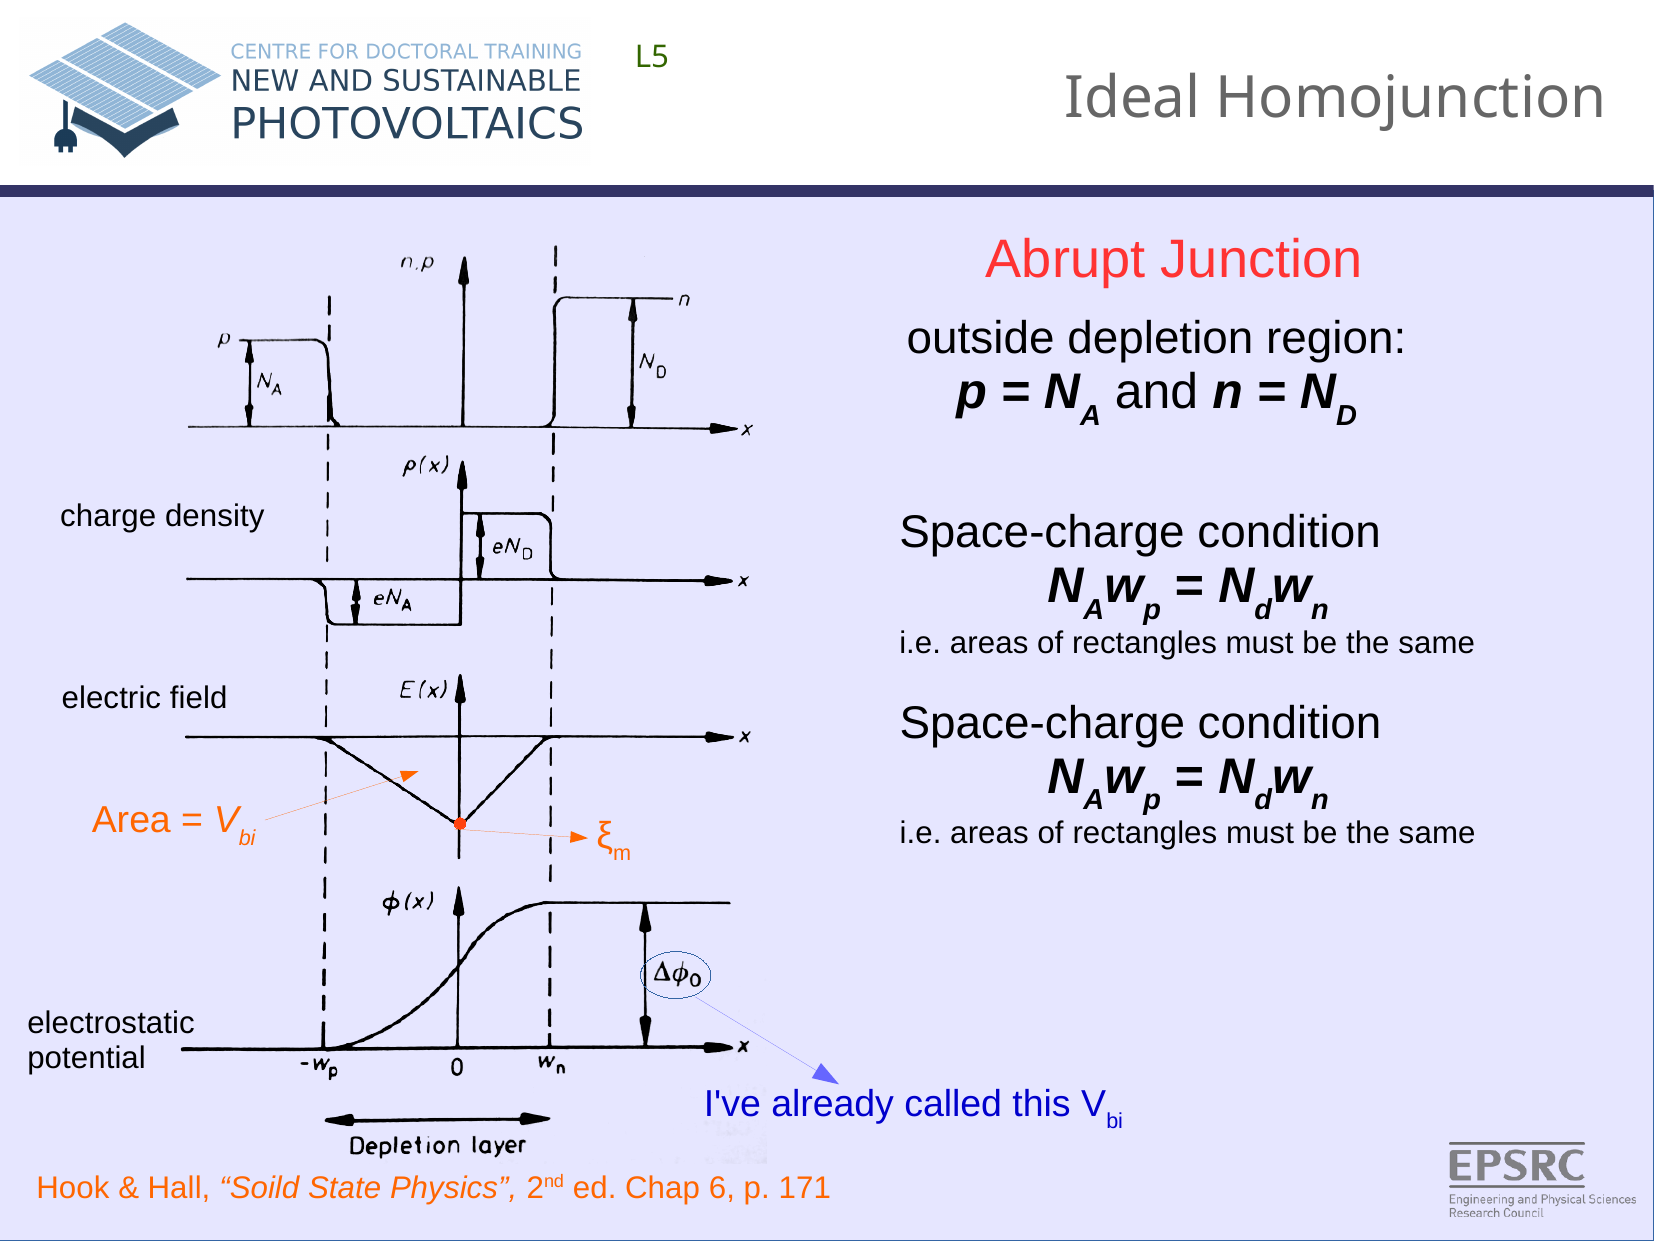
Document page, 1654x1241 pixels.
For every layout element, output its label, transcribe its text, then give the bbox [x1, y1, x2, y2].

text_box Ideal Homojunction [770, 51, 1622, 142]
text_box L5 [620, 29, 880, 80]
picture [19, 17, 591, 166]
text_box ξm [581, 806, 646, 873]
text_box I've already called this Vbi [688, 1075, 1138, 1141]
picture [1449, 1142, 1636, 1217]
text_box outside depletion region: p = NA and n = ND [891, 305, 1422, 440]
text_box Hook & Hall, “Soild State Physics”, 2nd ed. Chap 6, p. 171 [21, 1162, 847, 1215]
text_box Abrupt Junction [971, 221, 1379, 297]
text_box Space-charge condition NAwp = Ndwn i.e. areas of rectangles must be the same [884, 689, 1492, 859]
text_box electrostatic potential [12, 998, 211, 1084]
text_box charge density [45, 491, 280, 542]
text_box Area = Vbi [77, 791, 271, 858]
text_box electric field [46, 673, 243, 724]
text_box Space-charge condition NAwp = Ndwn i.e. areas of rectangles must be the same [884, 498, 1492, 669]
picture [158, 223, 767, 1162]
text_box [0, 197, 1654, 1241]
